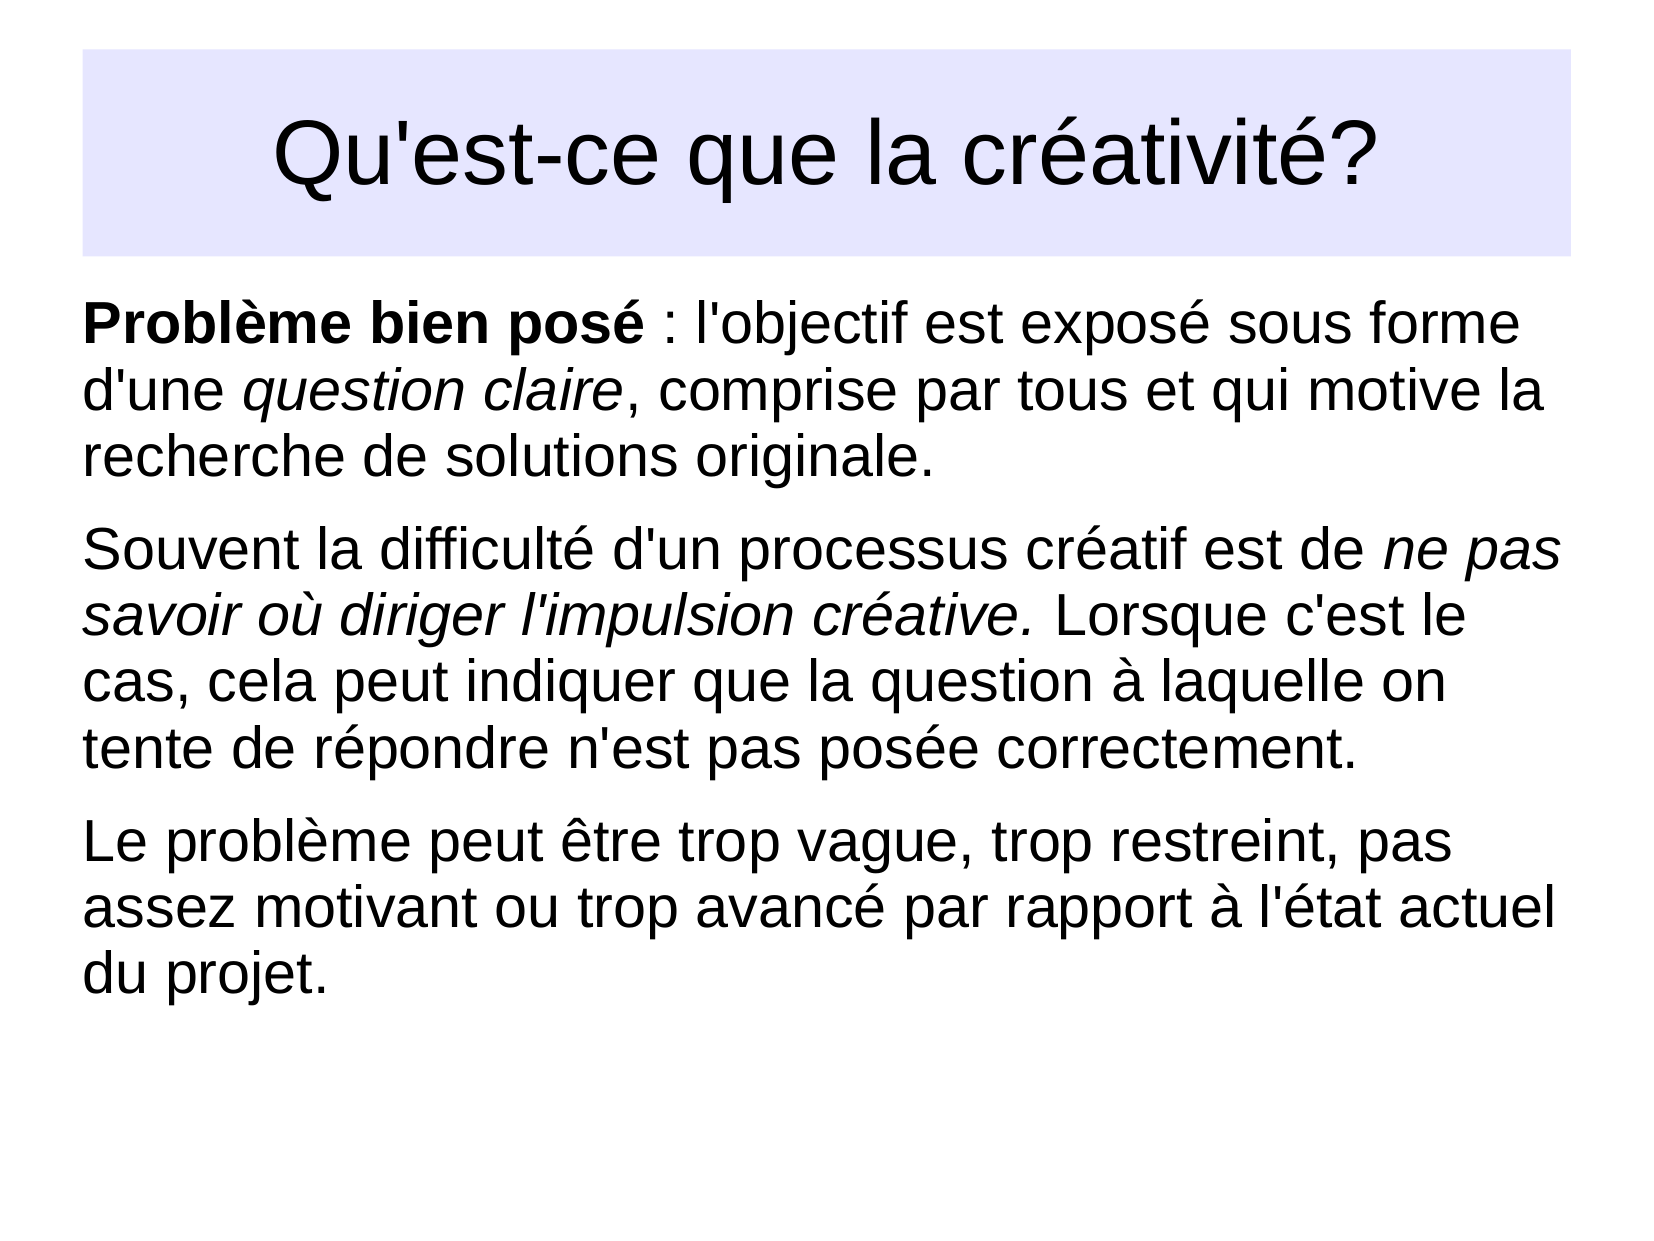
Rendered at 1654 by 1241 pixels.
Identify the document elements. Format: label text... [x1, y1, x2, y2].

list Problème bien posé : l'objectif est exposé sous forme d'une question claire, comprise par tous et qui motive la recherche de solutions originale. Souvent la difficulté d'un processus créatif est de ne pas savoir où diriger l'impulsion créative. Lorsque c'est le cas, cela peut indiquer que la question à laquelle on tente de répondre n'est pas posée correctement. Le problème peut être trop vague, trop restreint, pas assez motivant ou trop avancé par rapport à l'état actuel du projet. [82, 290, 1571, 1010]
title Qu'est-ce que la créativité? [82, 49, 1571, 257]
